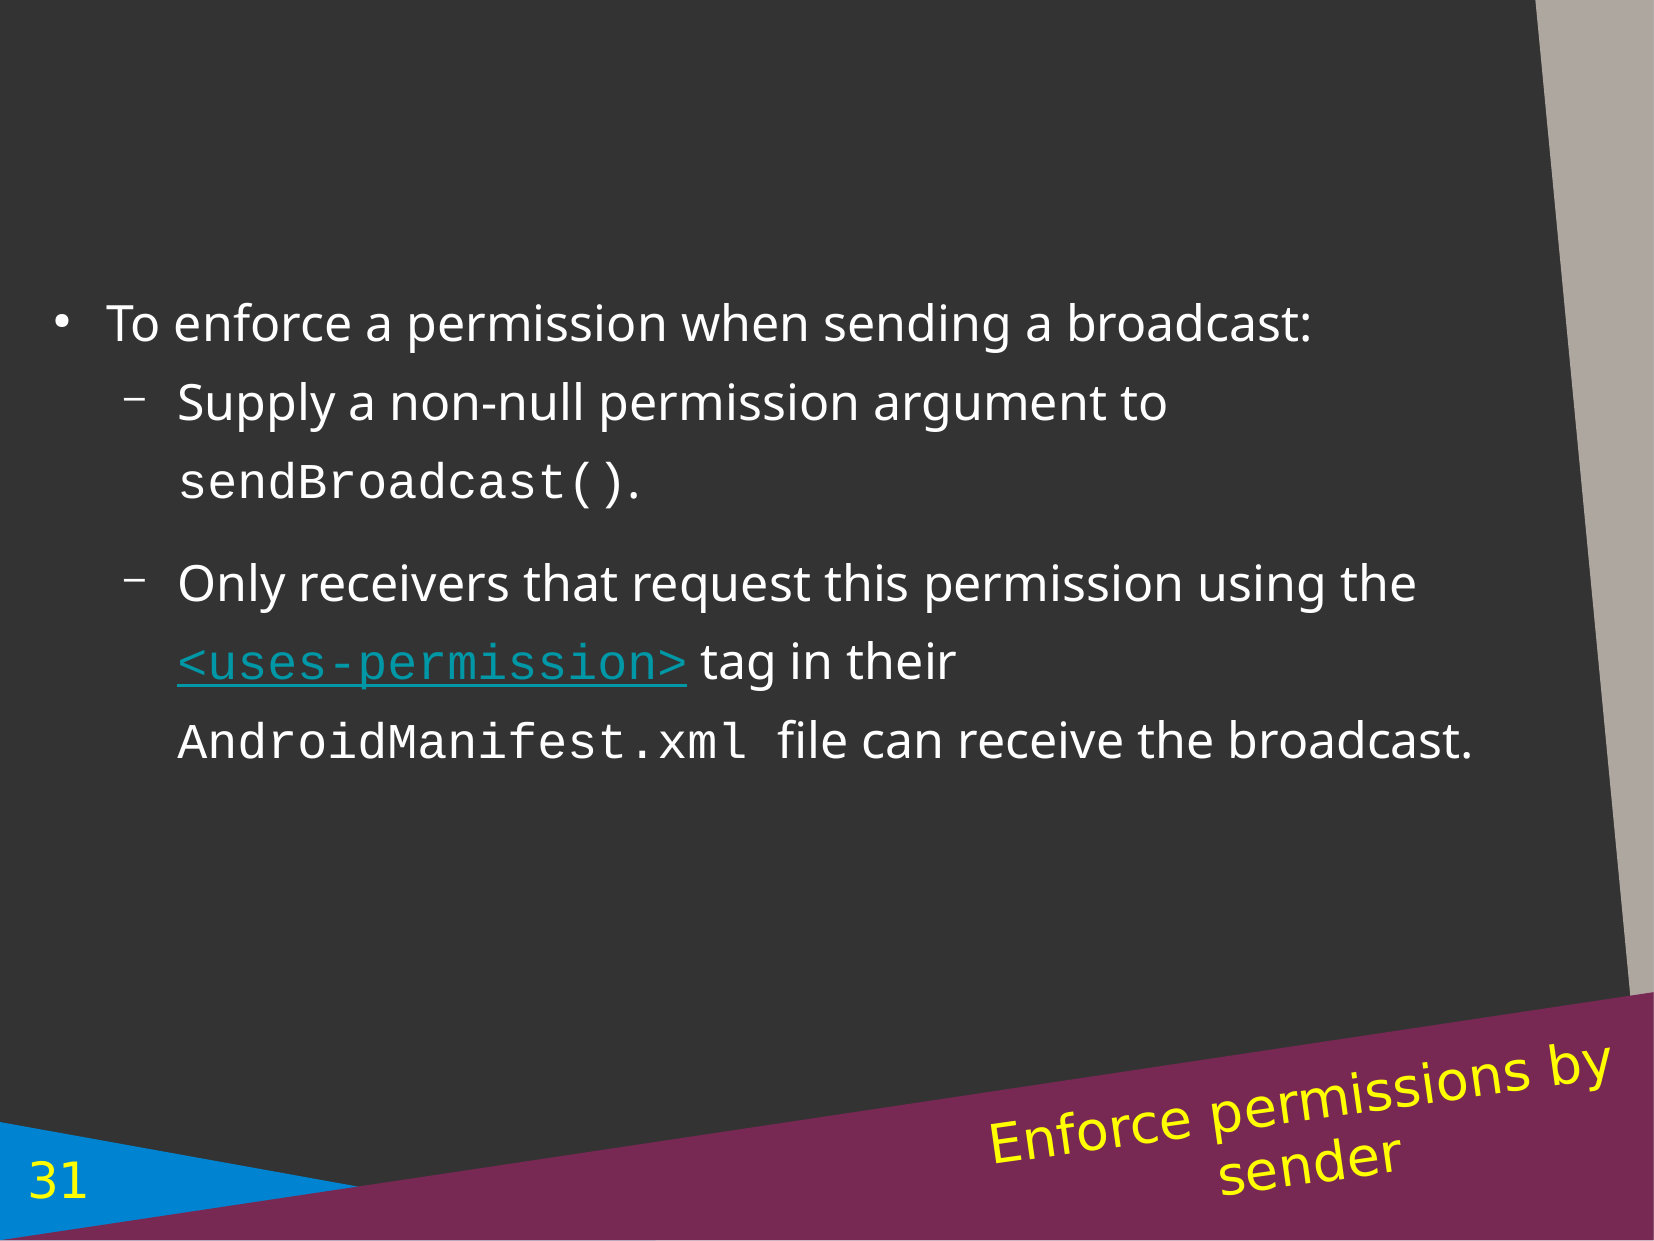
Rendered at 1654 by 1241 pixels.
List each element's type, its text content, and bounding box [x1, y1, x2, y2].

title Enforce permissions by sender [956, 995, 1654, 1241]
list To enforce a permission when sending a broadcast: Supply a non-null permission argument to sendBroadcast(). Only receivers that request this permission using the <uses-permission> tag in their AndroidManifest.xml file can receive the broadcast. [35, 59, 1524, 993]
